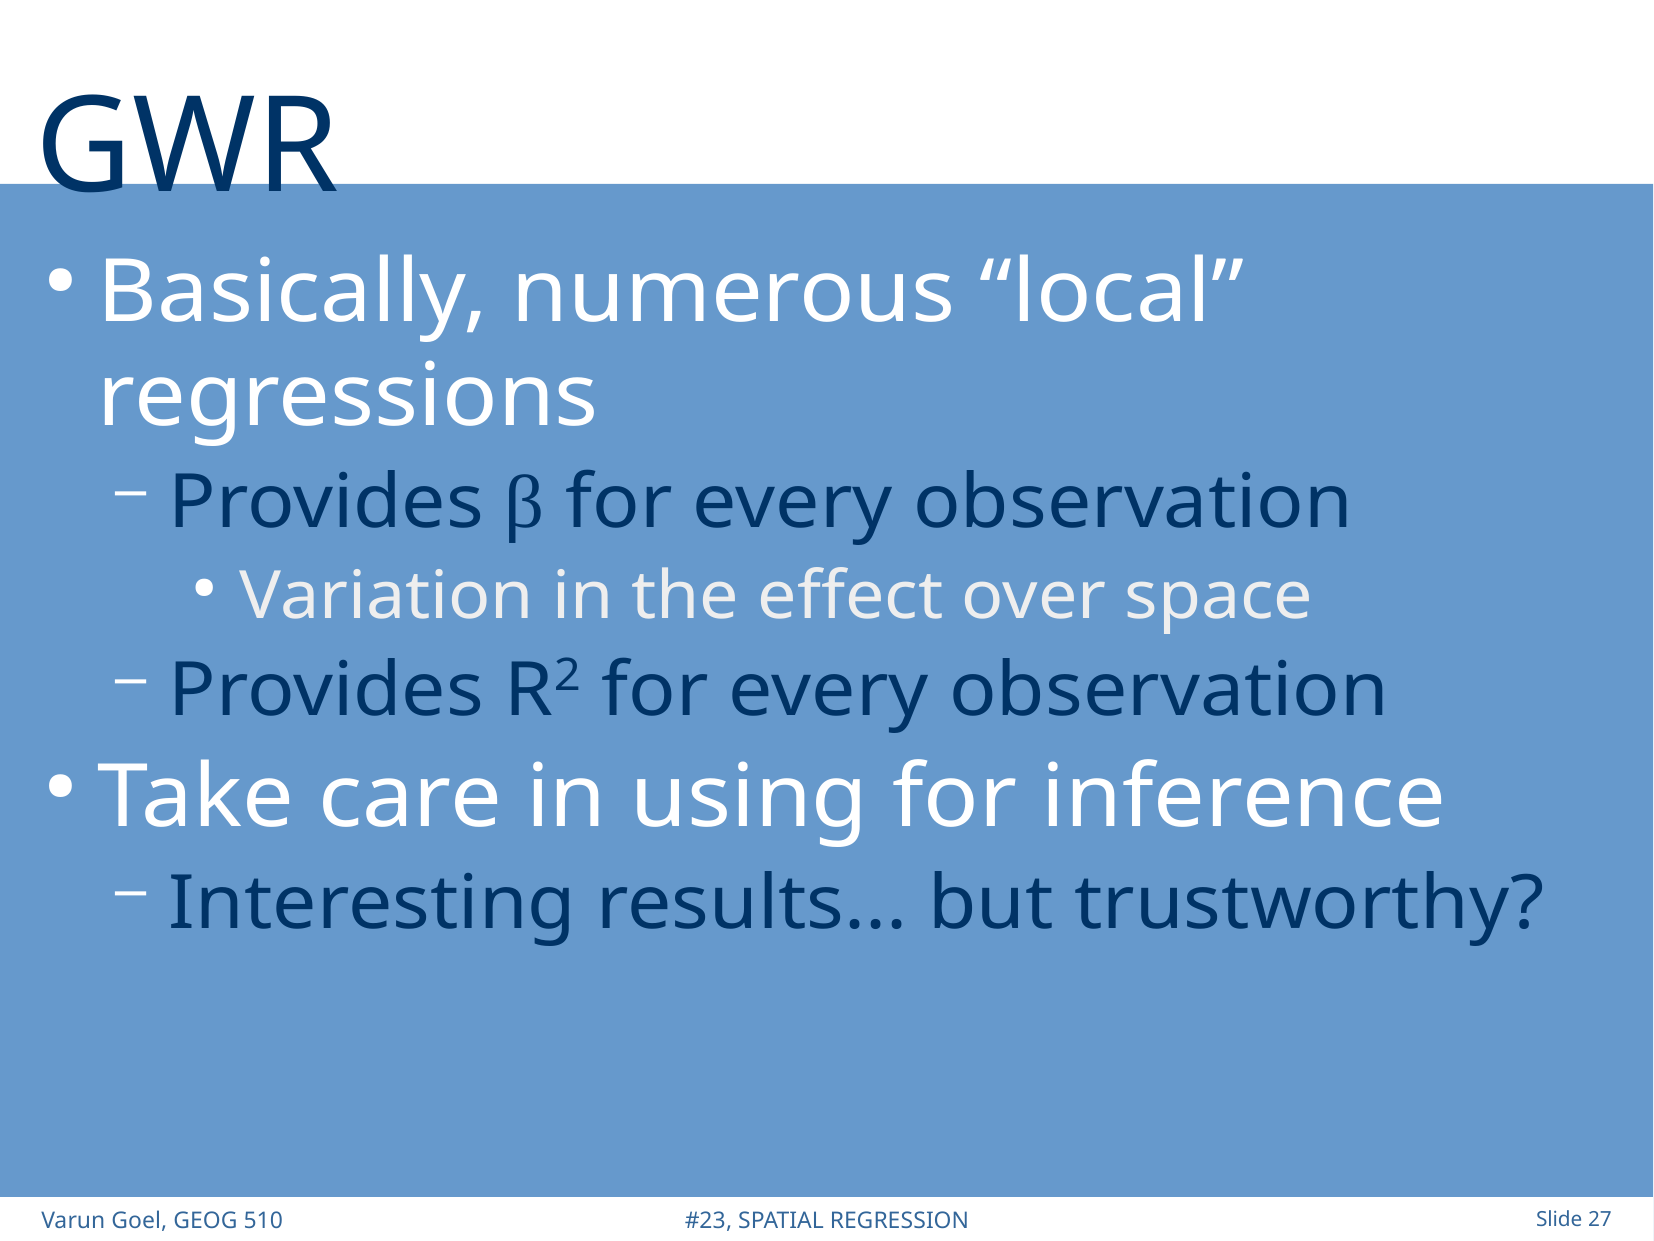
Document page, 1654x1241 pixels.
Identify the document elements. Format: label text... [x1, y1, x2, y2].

list Basically, numerous “local” regressions Provides β for every observation Variation in the effect over space Provides R2 for every observation Take care in using for inference Interesting results... but trustworthy? [26, 237, 1601, 1156]
title GWR [35, 35, 1573, 237]
